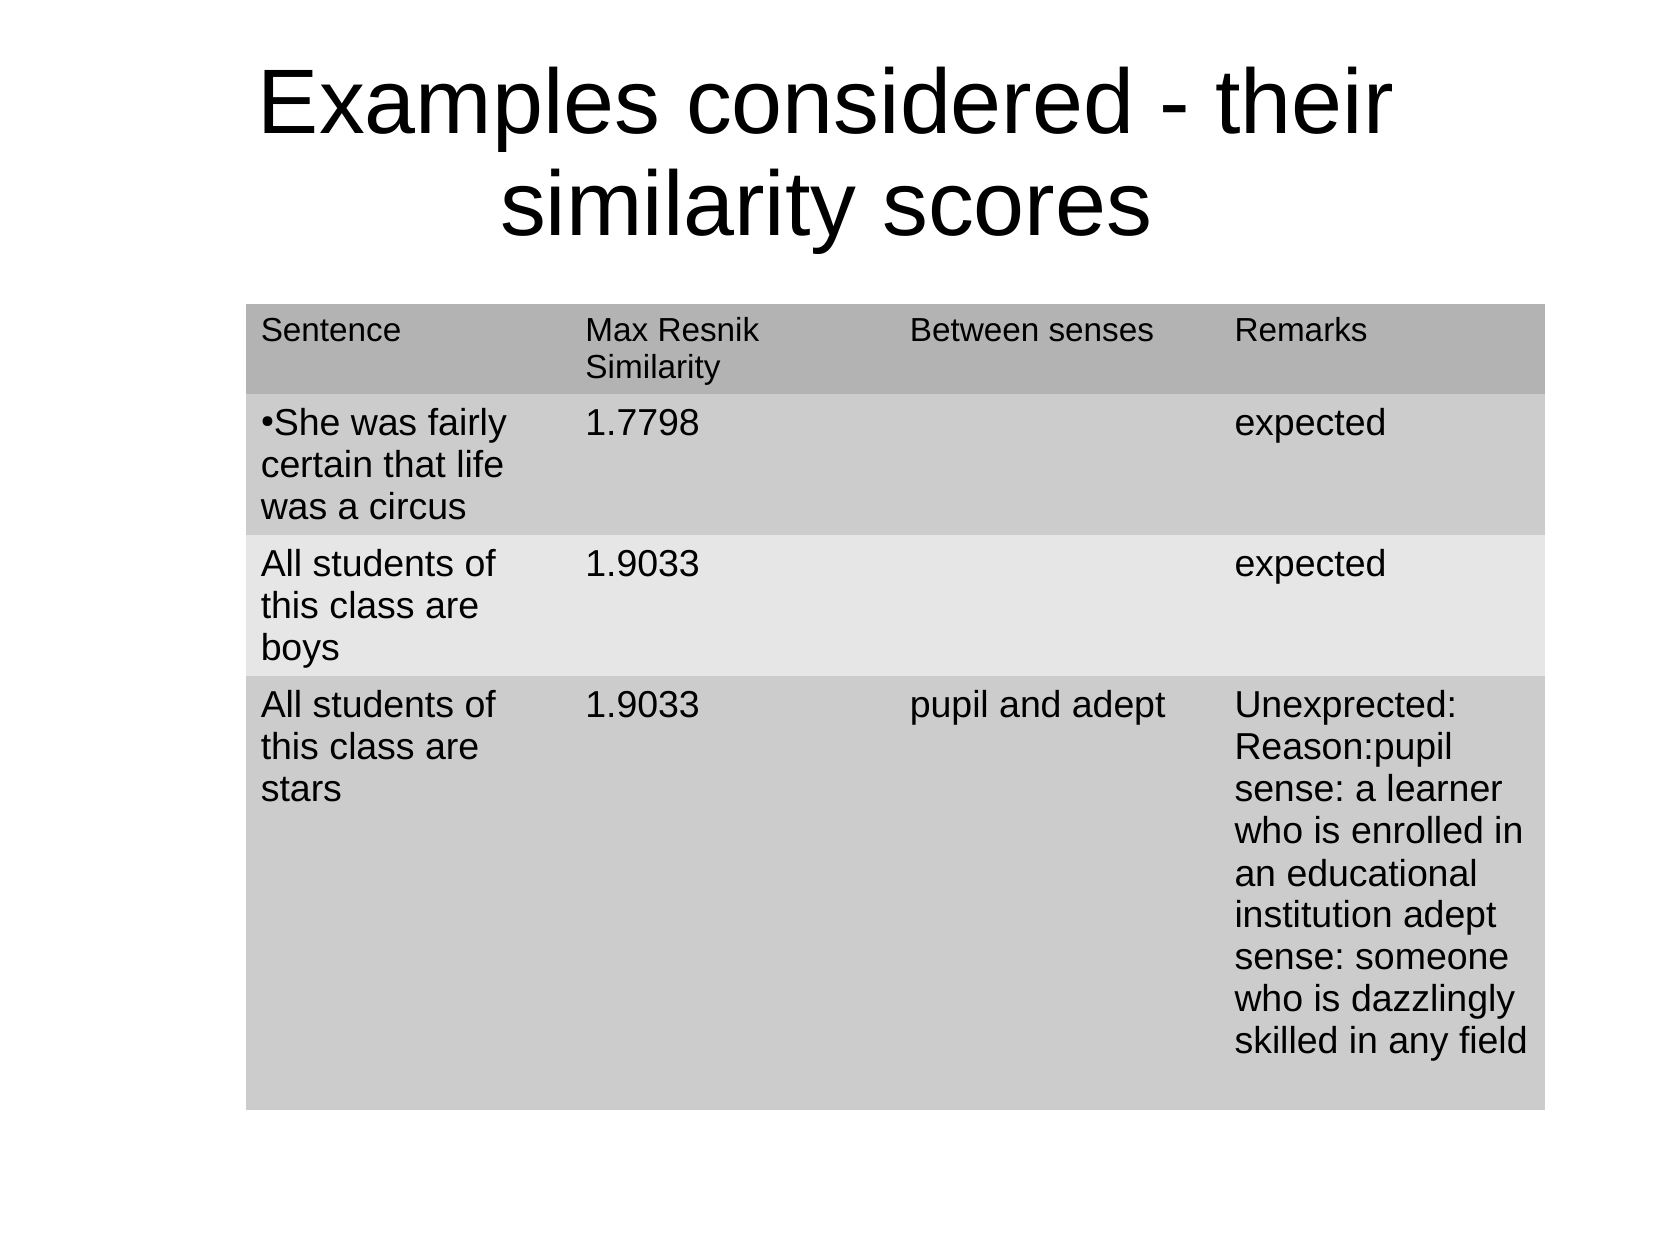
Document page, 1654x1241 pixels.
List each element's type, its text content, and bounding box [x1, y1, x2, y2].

table_cell expected [1220, 394, 1545, 535]
table_cell All students of this class are stars [246, 676, 571, 1110]
table_cell 1.9033 [571, 676, 895, 1110]
table_header Between senses [895, 304, 1220, 394]
table_cell expected [1220, 535, 1545, 676]
table_cell [895, 535, 1220, 676]
table_cell All students of this class are boys [246, 535, 571, 676]
table_cell Unexprected: Reason:pupil sense: a learner who is enrolled in an educational institution adept sense: someone who is dazzlingly skilled in any field [1220, 676, 1545, 1110]
table_cell pupil and adept [895, 676, 1220, 1110]
table_cell [895, 394, 1220, 535]
table_cell She was fairly certain that life was a circus [246, 394, 571, 535]
table_header Remarks [1220, 304, 1545, 394]
table_cell 1.9033 [571, 535, 895, 676]
table_header Sentence [246, 304, 571, 394]
table_cell 1.7798 [571, 394, 895, 535]
table_header Max Resnik Similarity [571, 304, 895, 394]
title Examples considered - their similarity scores [82, 49, 1571, 257]
